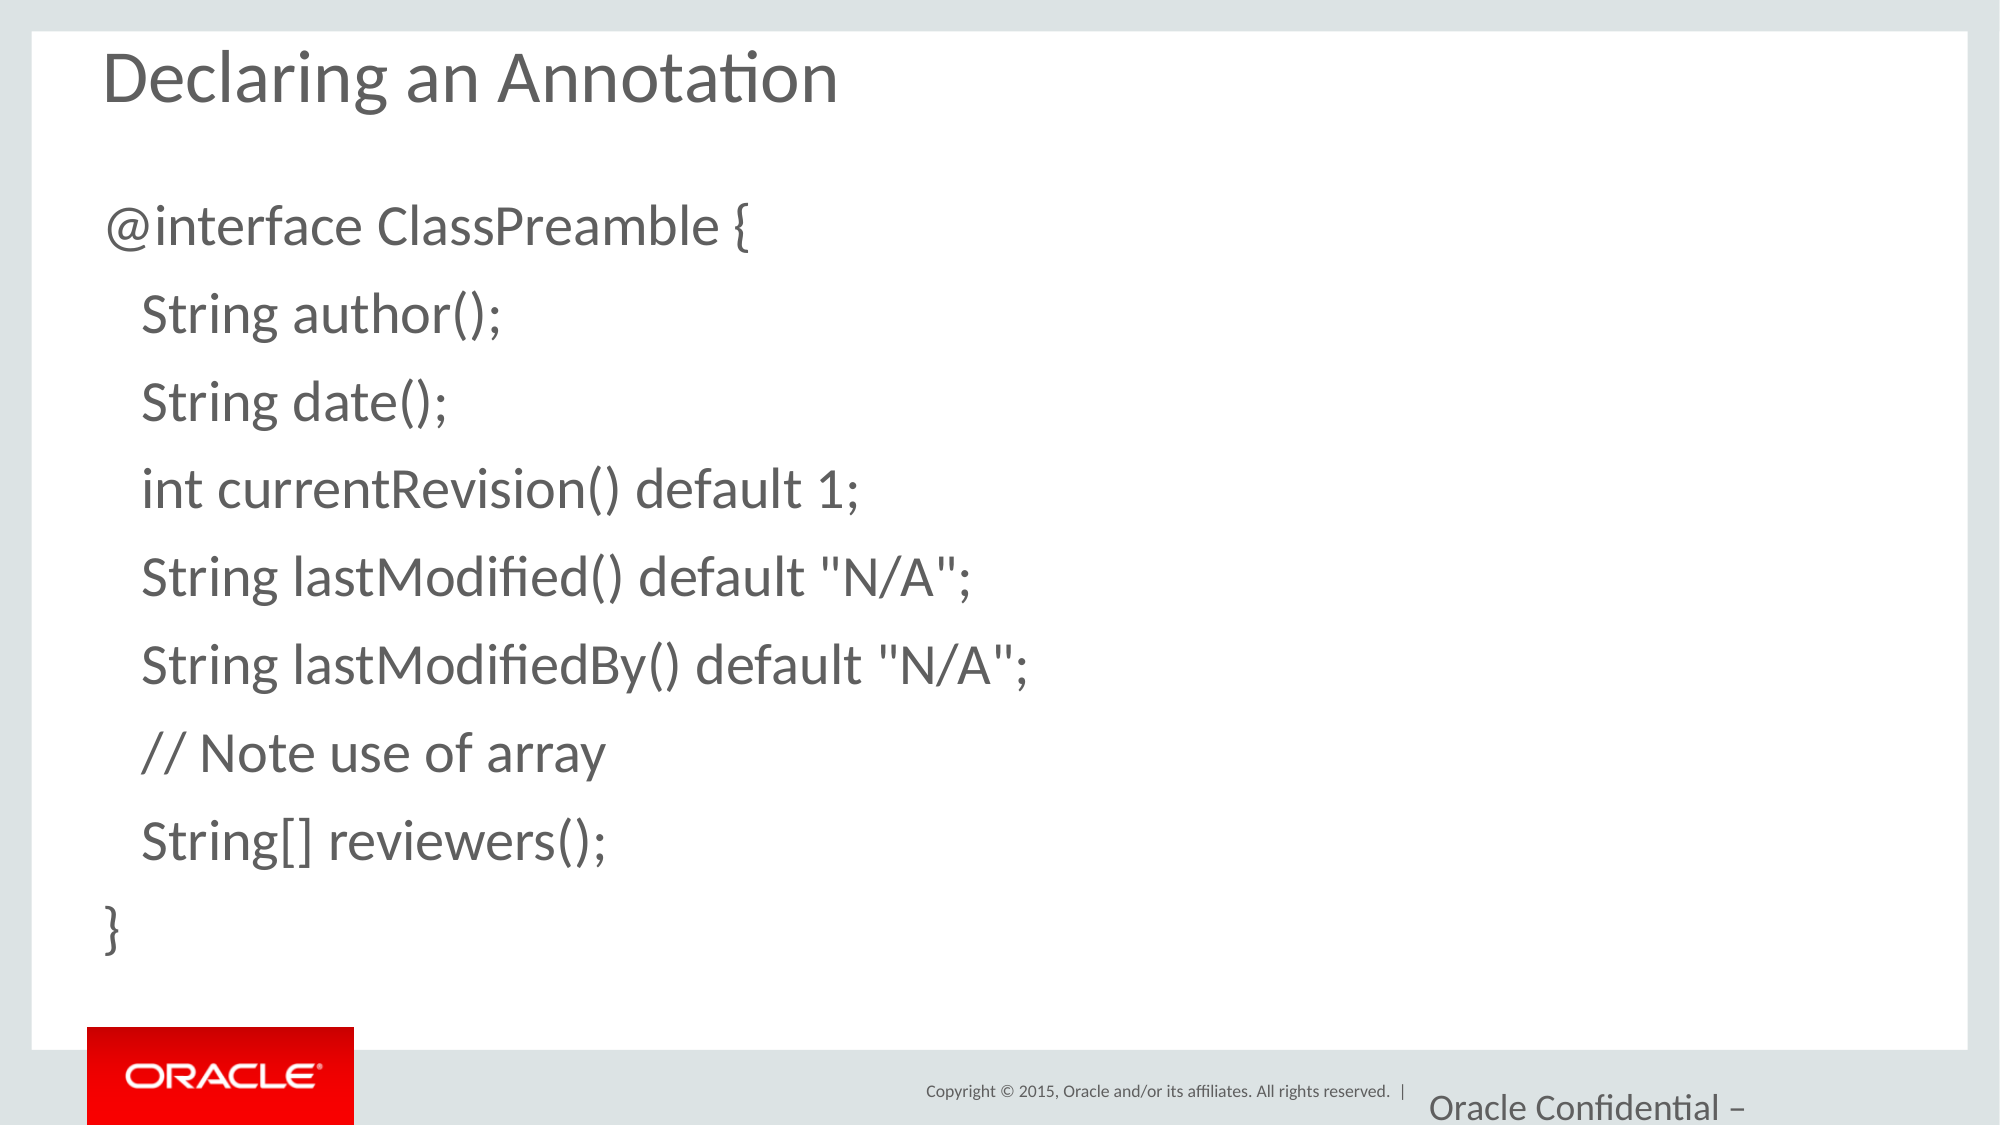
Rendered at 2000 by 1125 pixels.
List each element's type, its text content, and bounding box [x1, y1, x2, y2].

title Declaring an Annotation [87, 37, 1913, 121]
footer Oracle Confidential – Restricted [1414, 1075, 1865, 1106]
list @interface ClassPreamble { String author(); String date(); int currentRevision() default 1; String lastModified() default "N/A"; String lastModifiedBy() default "N/A"; // Note use of array String[] reviewers(); } [87, 187, 1913, 913]
picture [87, 1027, 354, 1125]
